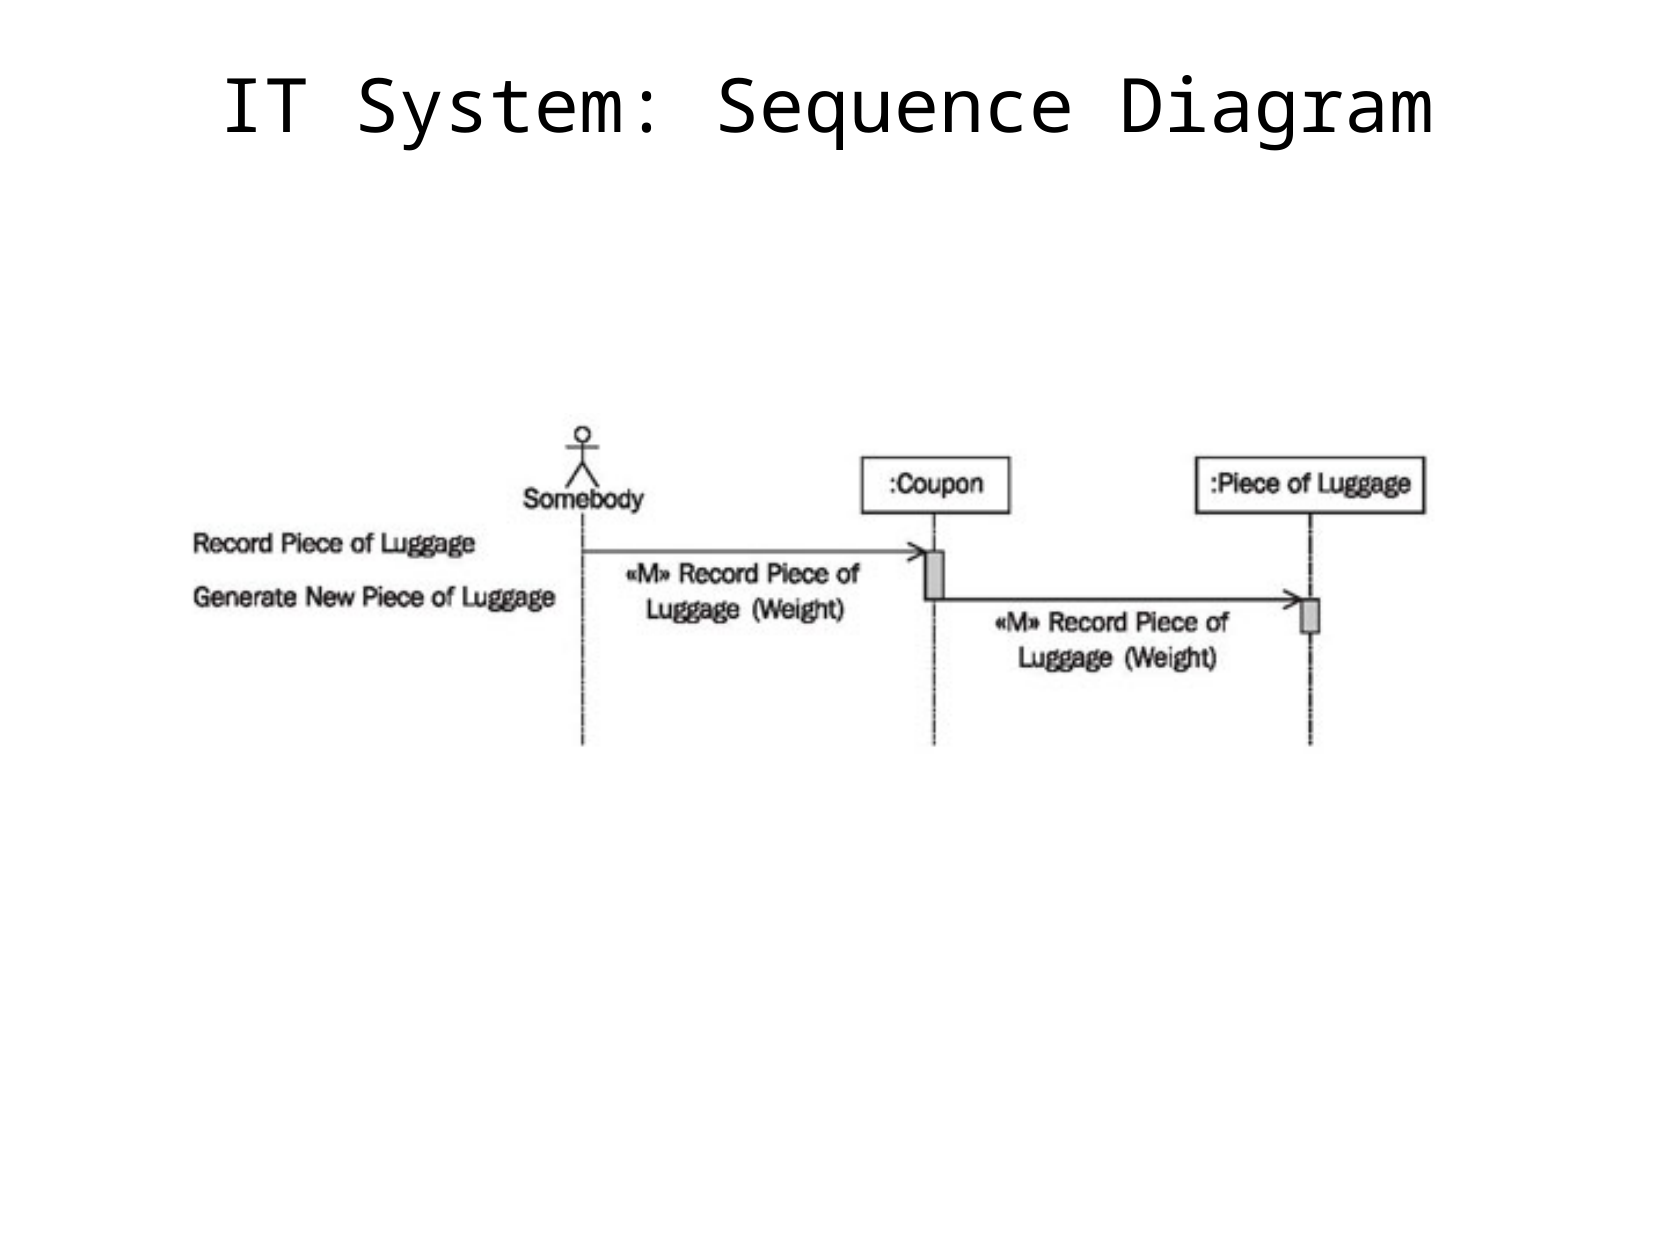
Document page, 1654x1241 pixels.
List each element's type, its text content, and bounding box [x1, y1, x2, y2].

title IT System: Sequence Diagram [82, 0, 1572, 208]
picture [174, 413, 1453, 777]
